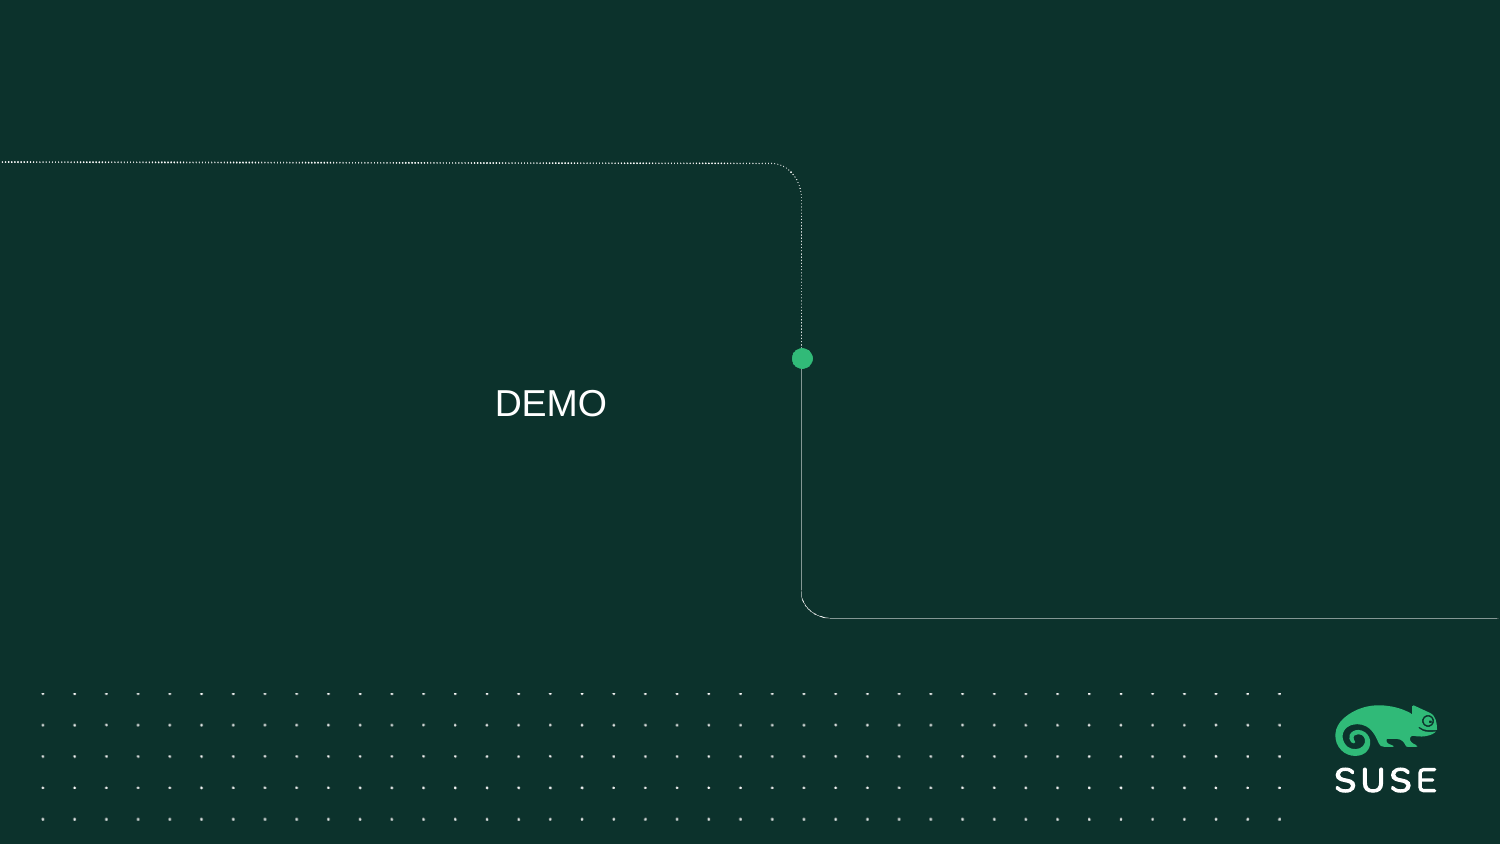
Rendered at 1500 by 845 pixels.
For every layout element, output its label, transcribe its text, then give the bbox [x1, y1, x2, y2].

text_box DEMO [480, 375, 781, 432]
picture [0, 161, 1499, 619]
